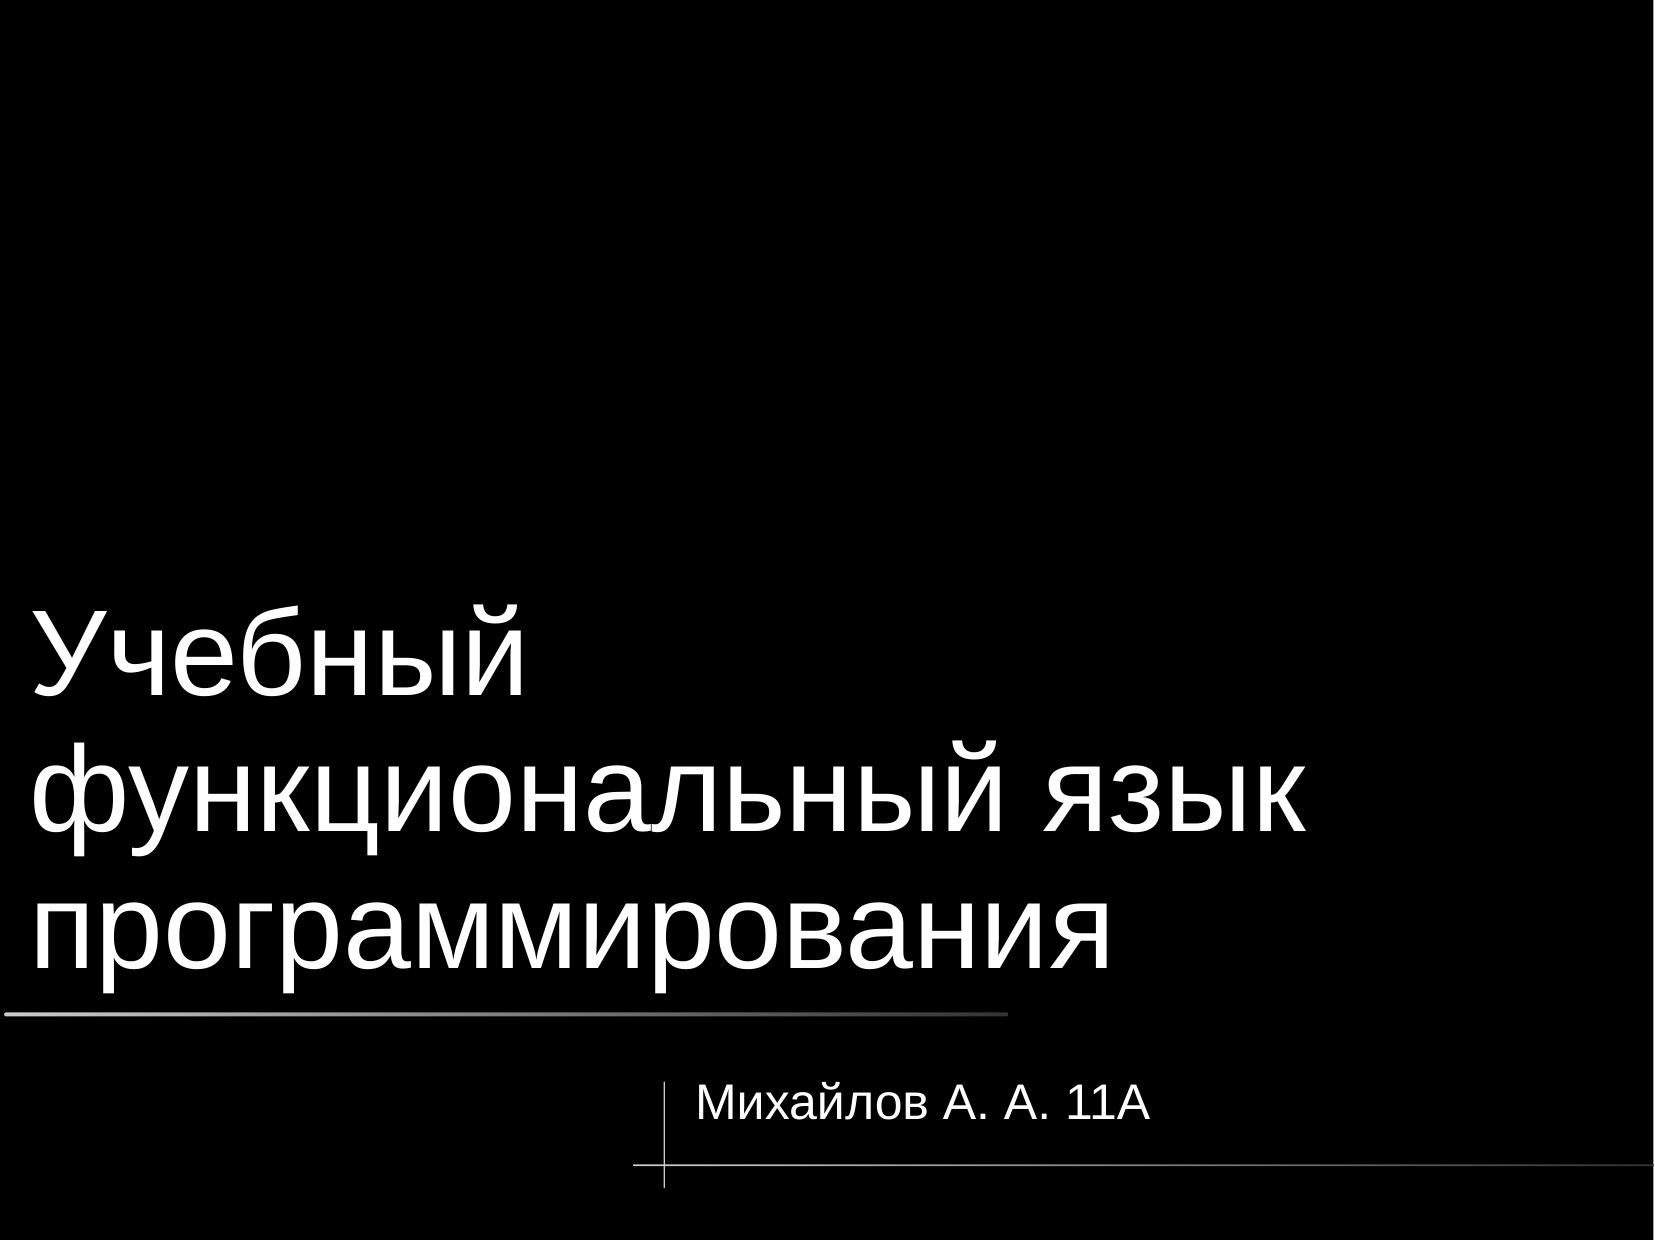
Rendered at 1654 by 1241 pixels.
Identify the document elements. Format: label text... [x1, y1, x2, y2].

title Учебный функциональный язык программирования [29, 515, 1506, 1063]
text_box Михайлов А. А. 11А [680, 1067, 1478, 1143]
